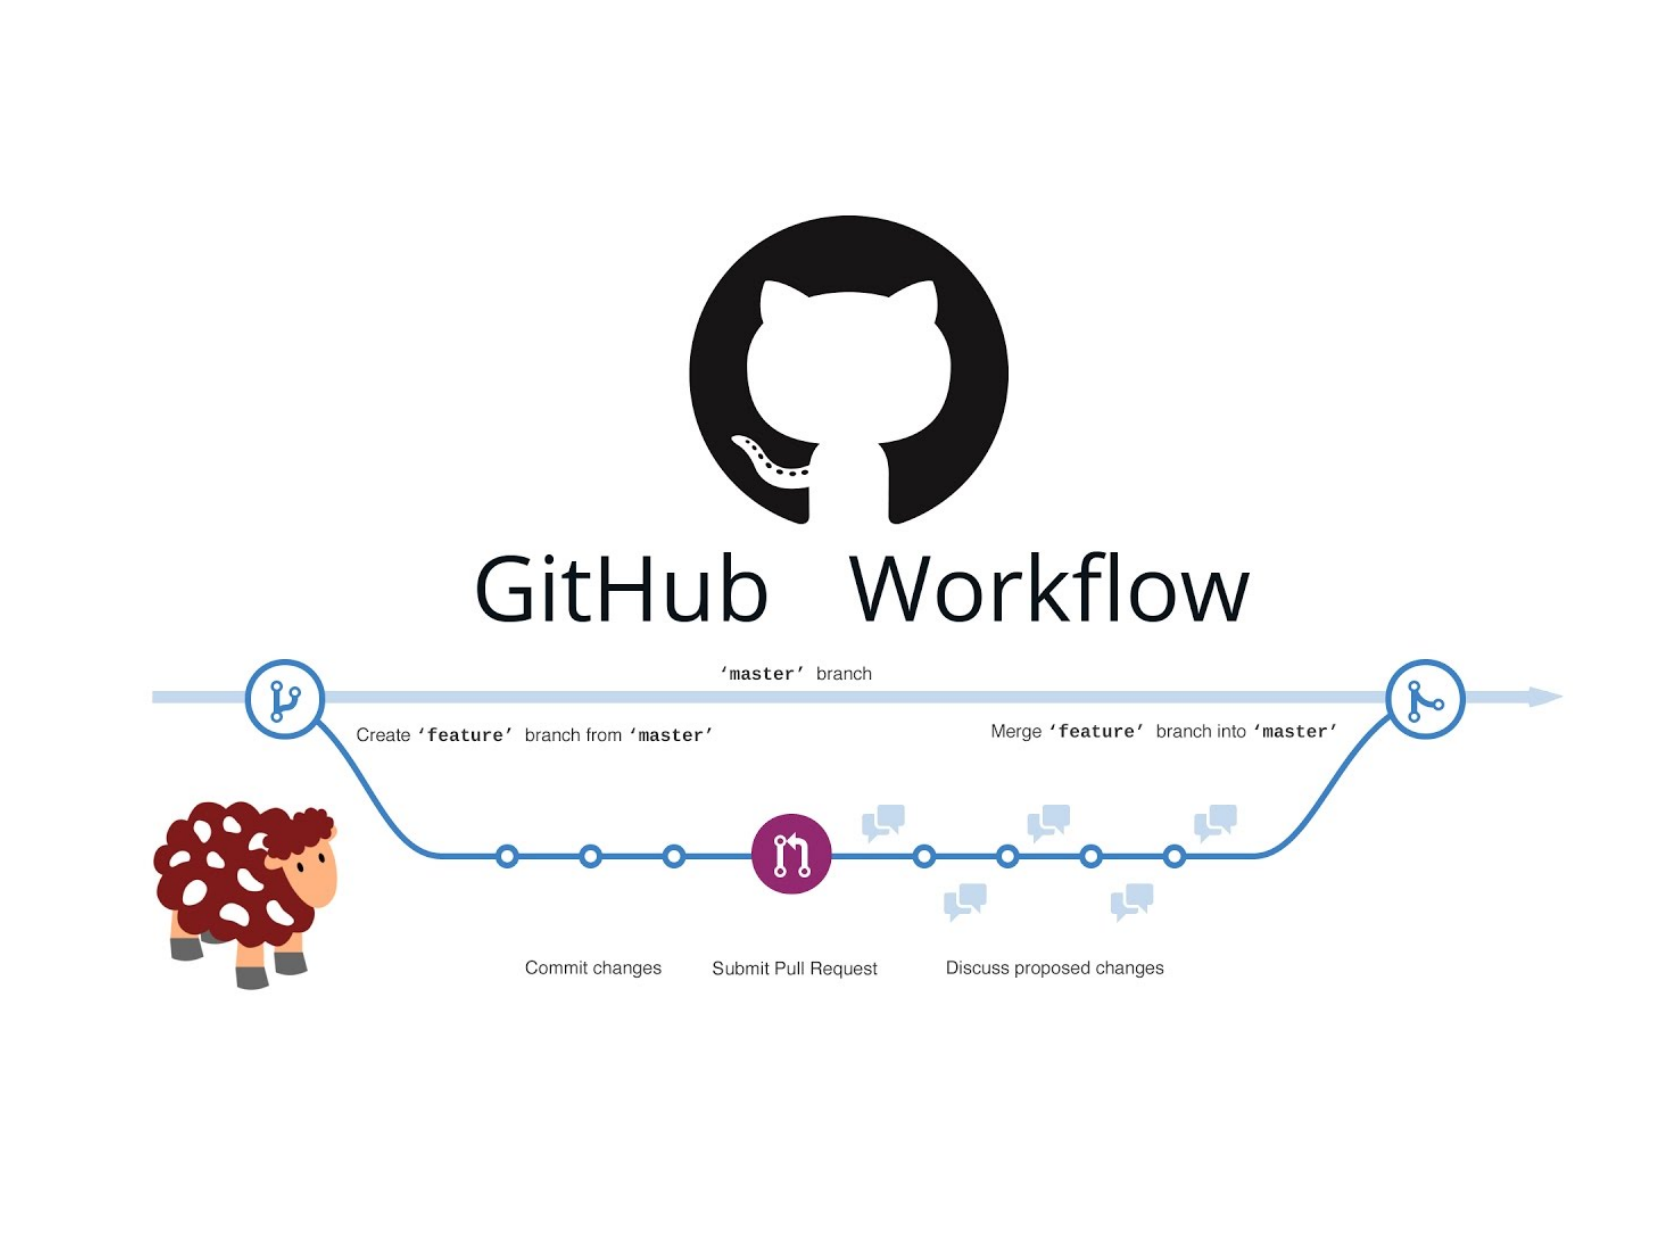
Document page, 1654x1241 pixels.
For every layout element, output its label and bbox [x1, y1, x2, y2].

picture [135, 186, 1591, 1006]
